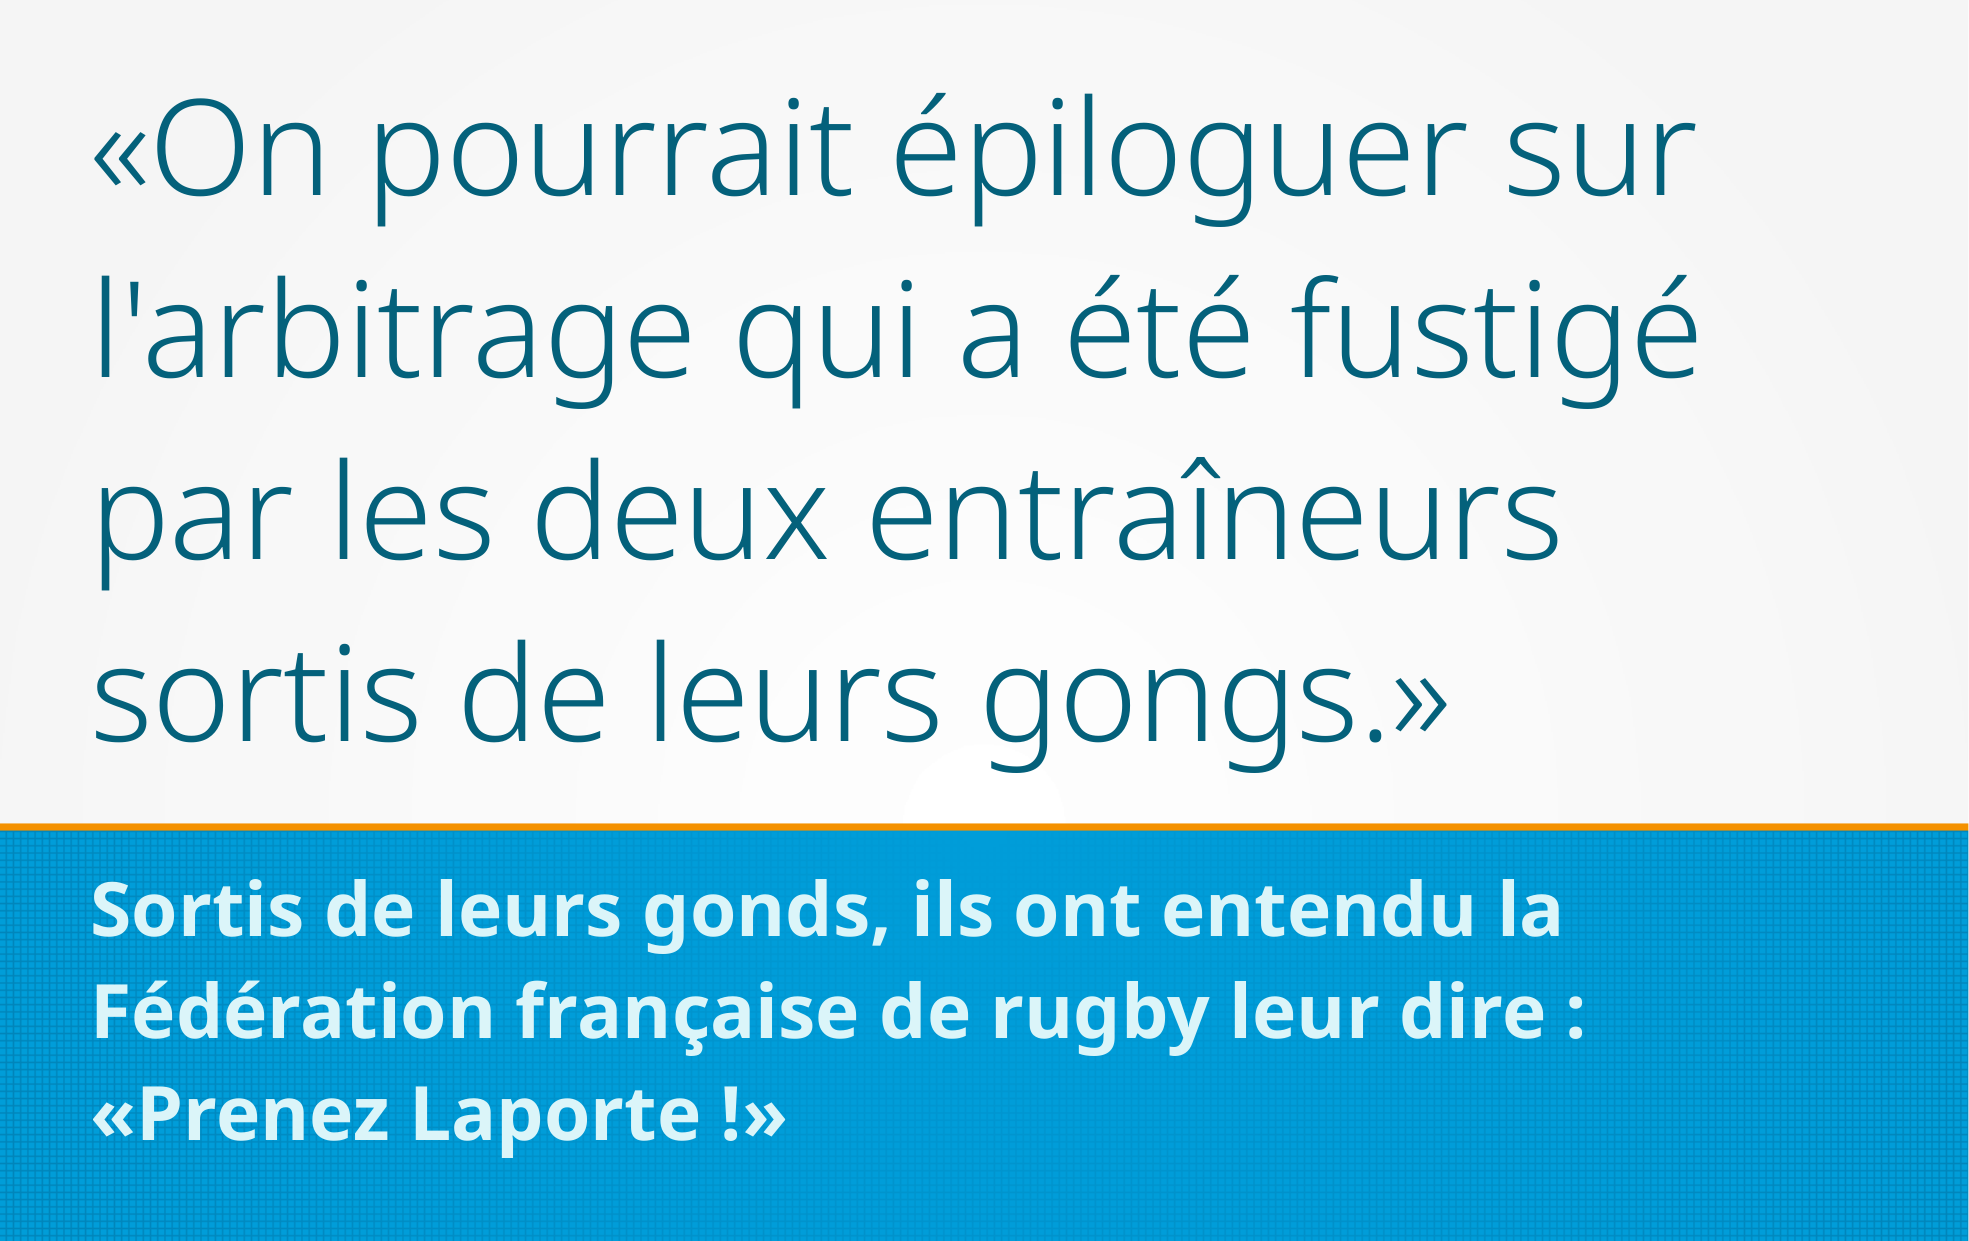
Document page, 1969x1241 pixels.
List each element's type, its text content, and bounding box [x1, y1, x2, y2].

picture [0, 0, 1969, 830]
title «On pourrait épiloguer sur l'arbitrage qui a été fustigé par les deux entraîneurs sortis de leurs gongs.» [90, 49, 1862, 781]
subtitle Sortis de leurs gonds, ils ont entendu la Fédération française de rugby leur dire : «Prenez Laporte !» [90, 855, 1861, 1118]
